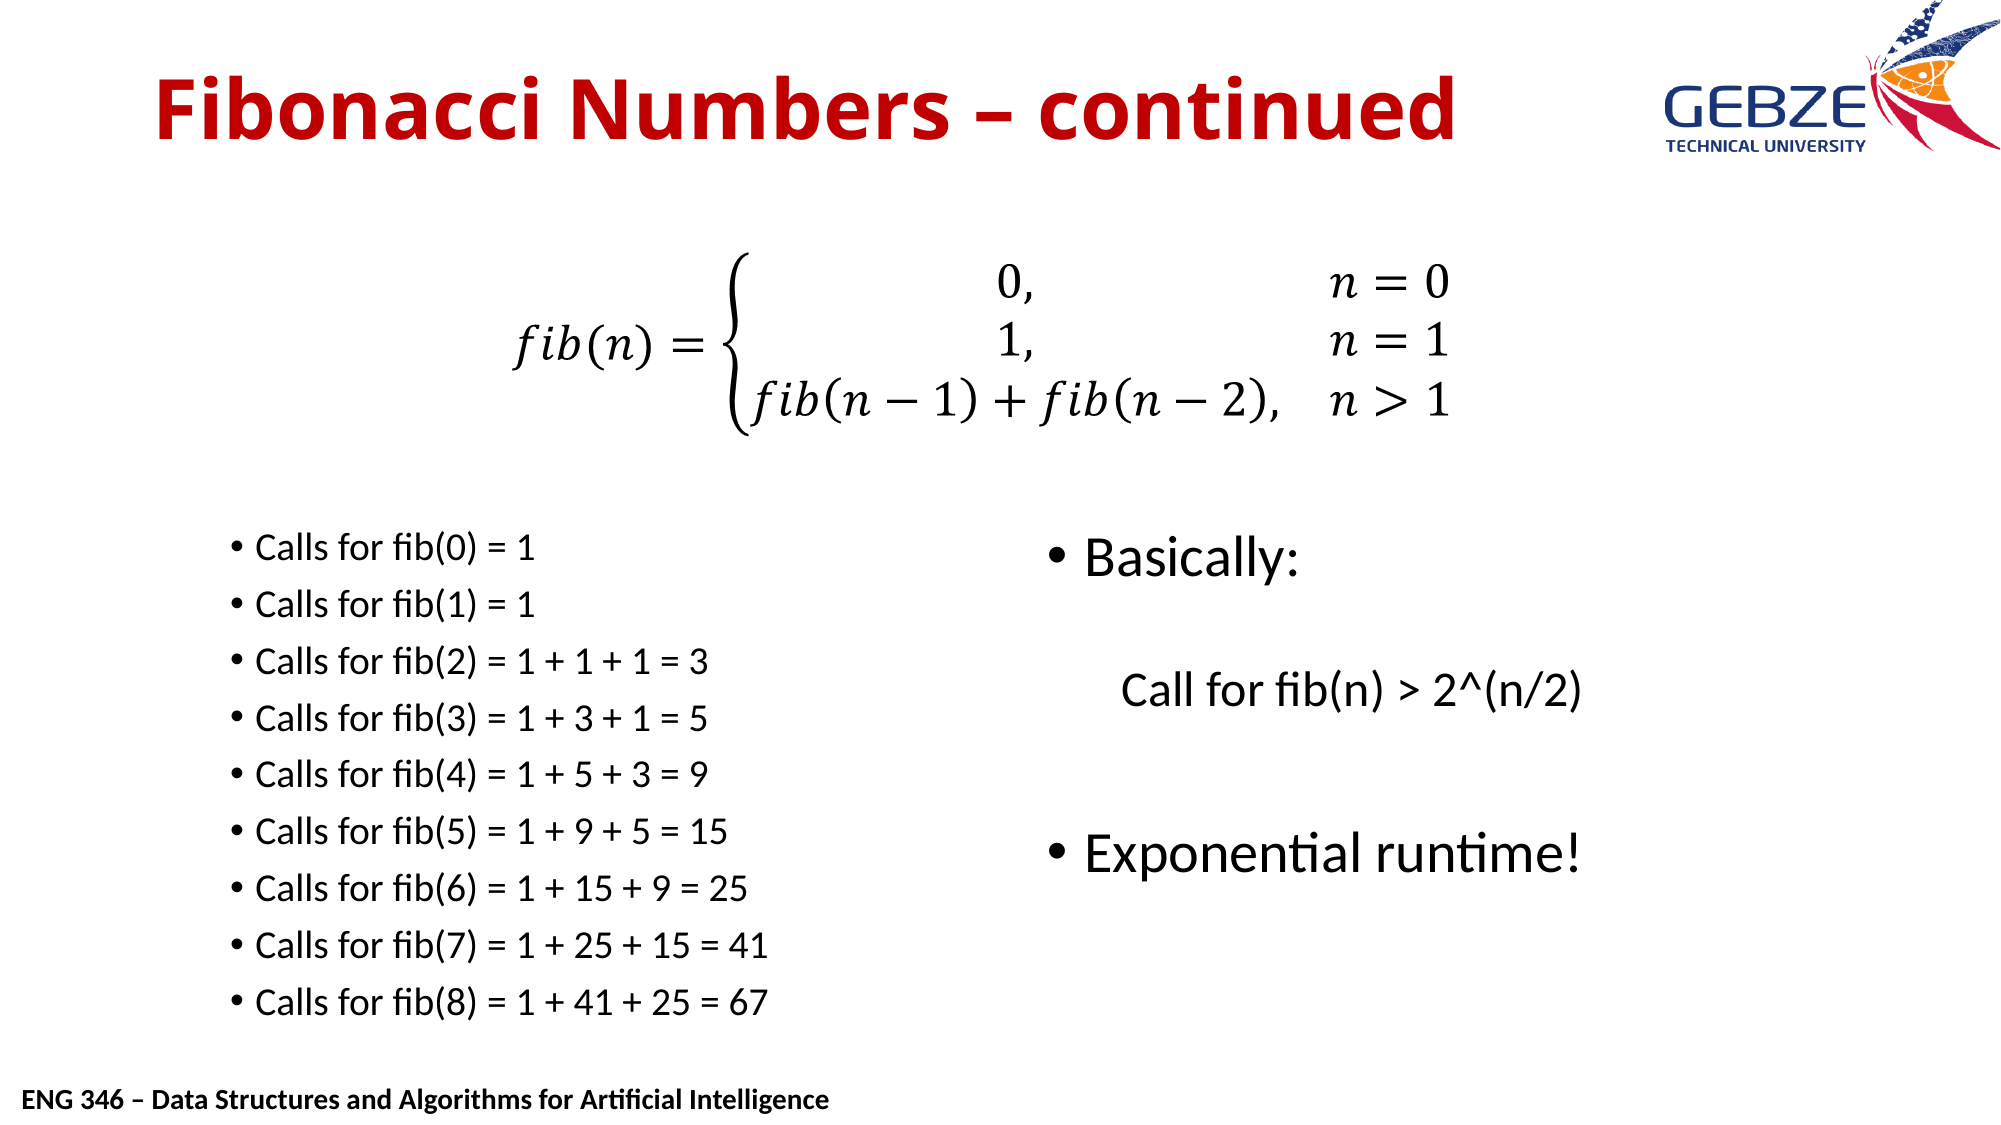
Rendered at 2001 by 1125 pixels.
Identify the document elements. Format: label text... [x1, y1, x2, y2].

text_box Basically: Call for fib(n) > 2^(n/2) Exponential runtime! [1032, 518, 1800, 1037]
list Calls for fib(0) = 1 Calls for fib(1) = 1 Calls for fib(2) = 1 + 1 + 1 = 3 Calls for fib(3) = 1 + 3 + 1 = 5 Calls for fib(4) = 1 + 5 + 3 = 9 Calls for fib(5) = 1 + 9 + 5 = 15 Calls for fib(6) = 1 + 15 + 9 = 25 Calls for fib(7) = 1 + 25 + 15 = 41 Calls for fib(8) = 1 + 41 + 25 = 67 [214, 518, 982, 1037]
picture [1665, 0, 2001, 152]
title Fibonacci Numbers – continued [137, 59, 1863, 166]
text_box [502, 245, 1462, 439]
